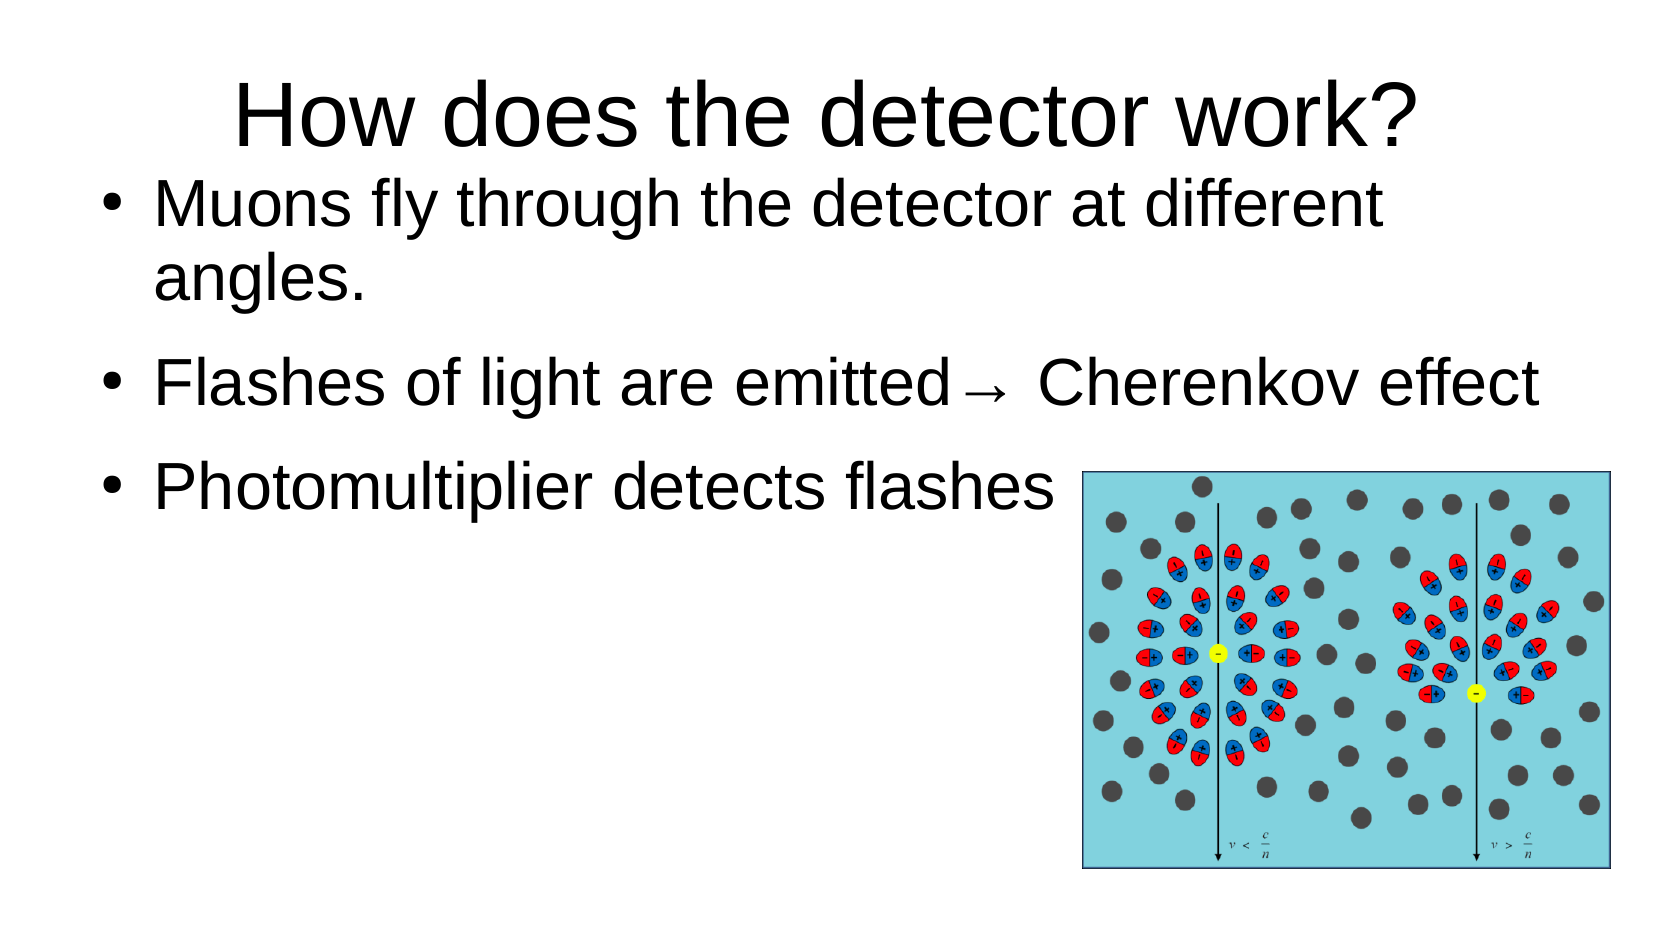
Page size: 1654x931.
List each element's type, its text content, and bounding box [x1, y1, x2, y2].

list Muons fly through the detector at different angles. Flashes of light are emitted→ Cherenkov effect Photomultiplier detects flashes [82, 165, 1571, 706]
title How does the detector work? [82, 37, 1571, 165]
picture [1080, 469, 1612, 871]
